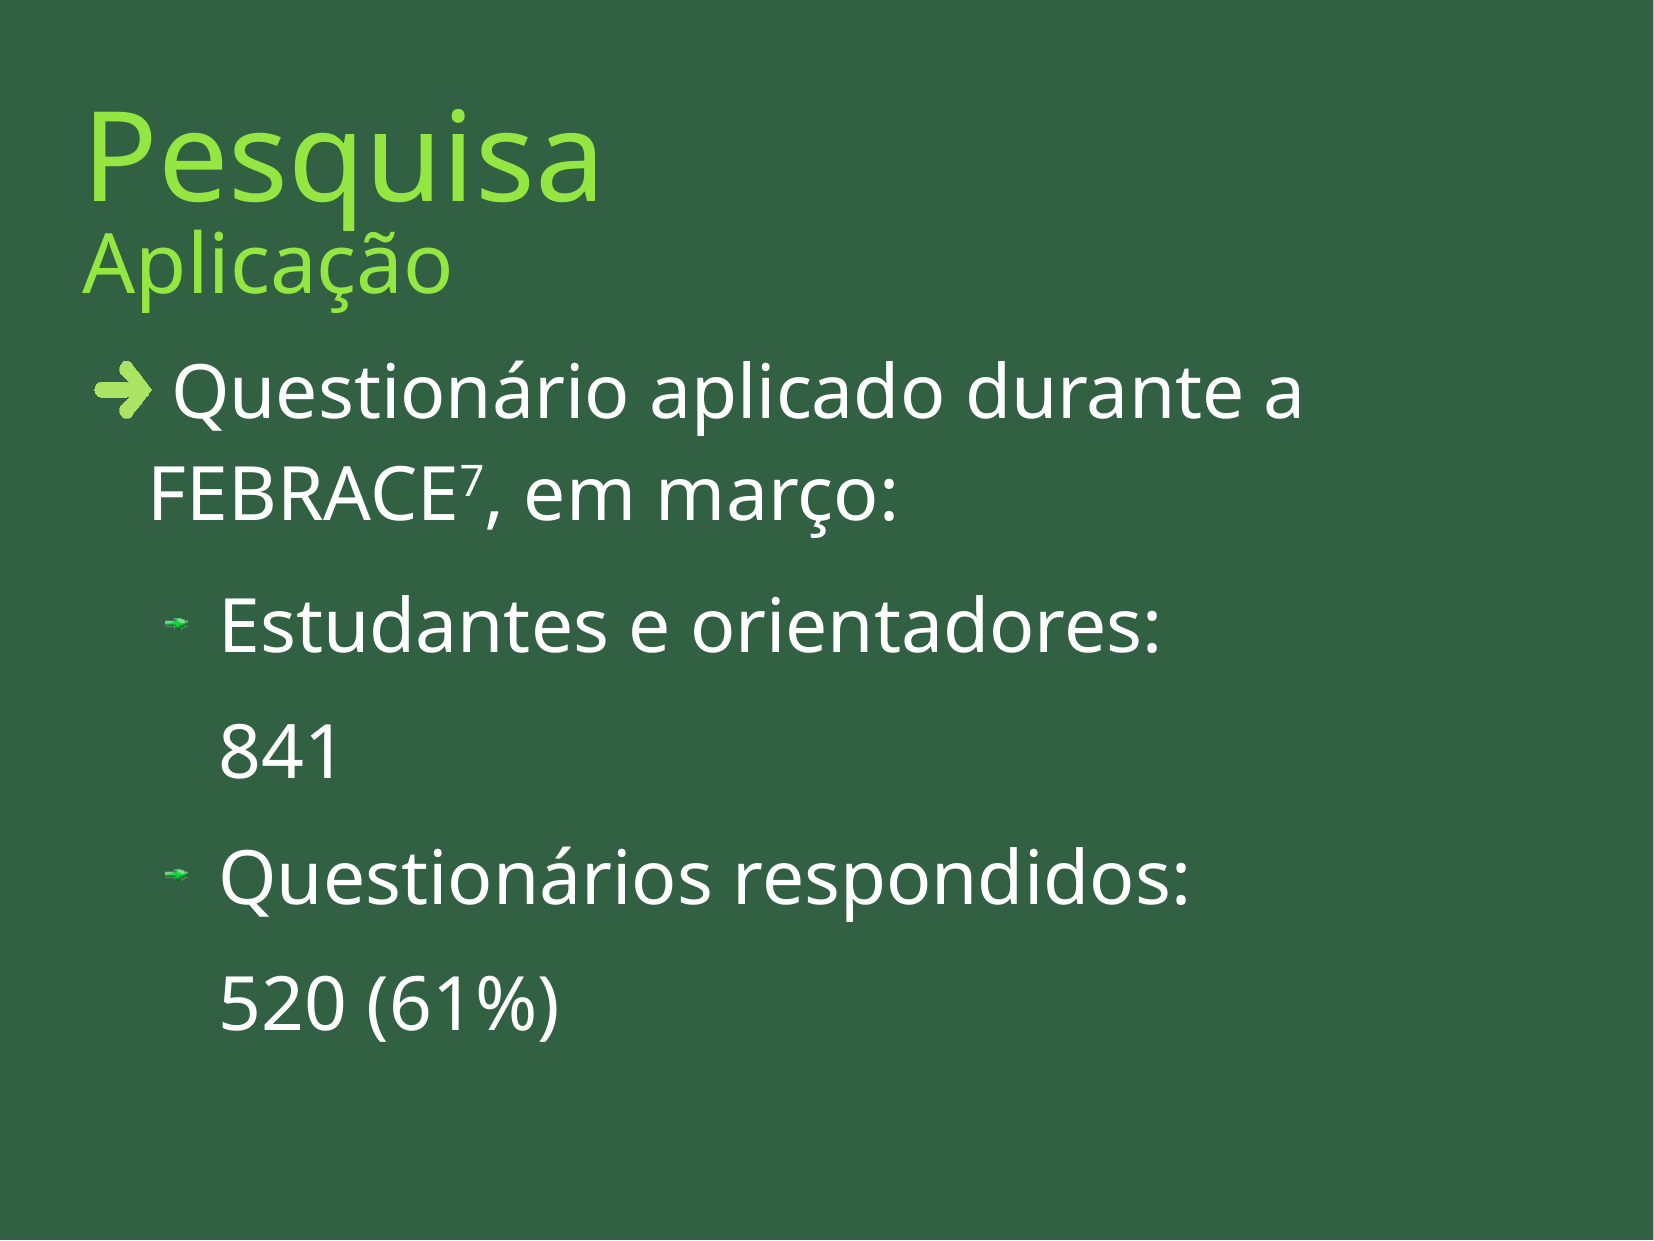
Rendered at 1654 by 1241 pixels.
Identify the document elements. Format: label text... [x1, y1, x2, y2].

list Questionário aplicado durante a FEBRACE7, em março: Estudantes e orientadores: 841 Questionários respondidos: 520 (61%) [76, 338, 1565, 1034]
title Pesquisa [82, 49, 1571, 183]
title Aplicação [82, 183, 1571, 340]
